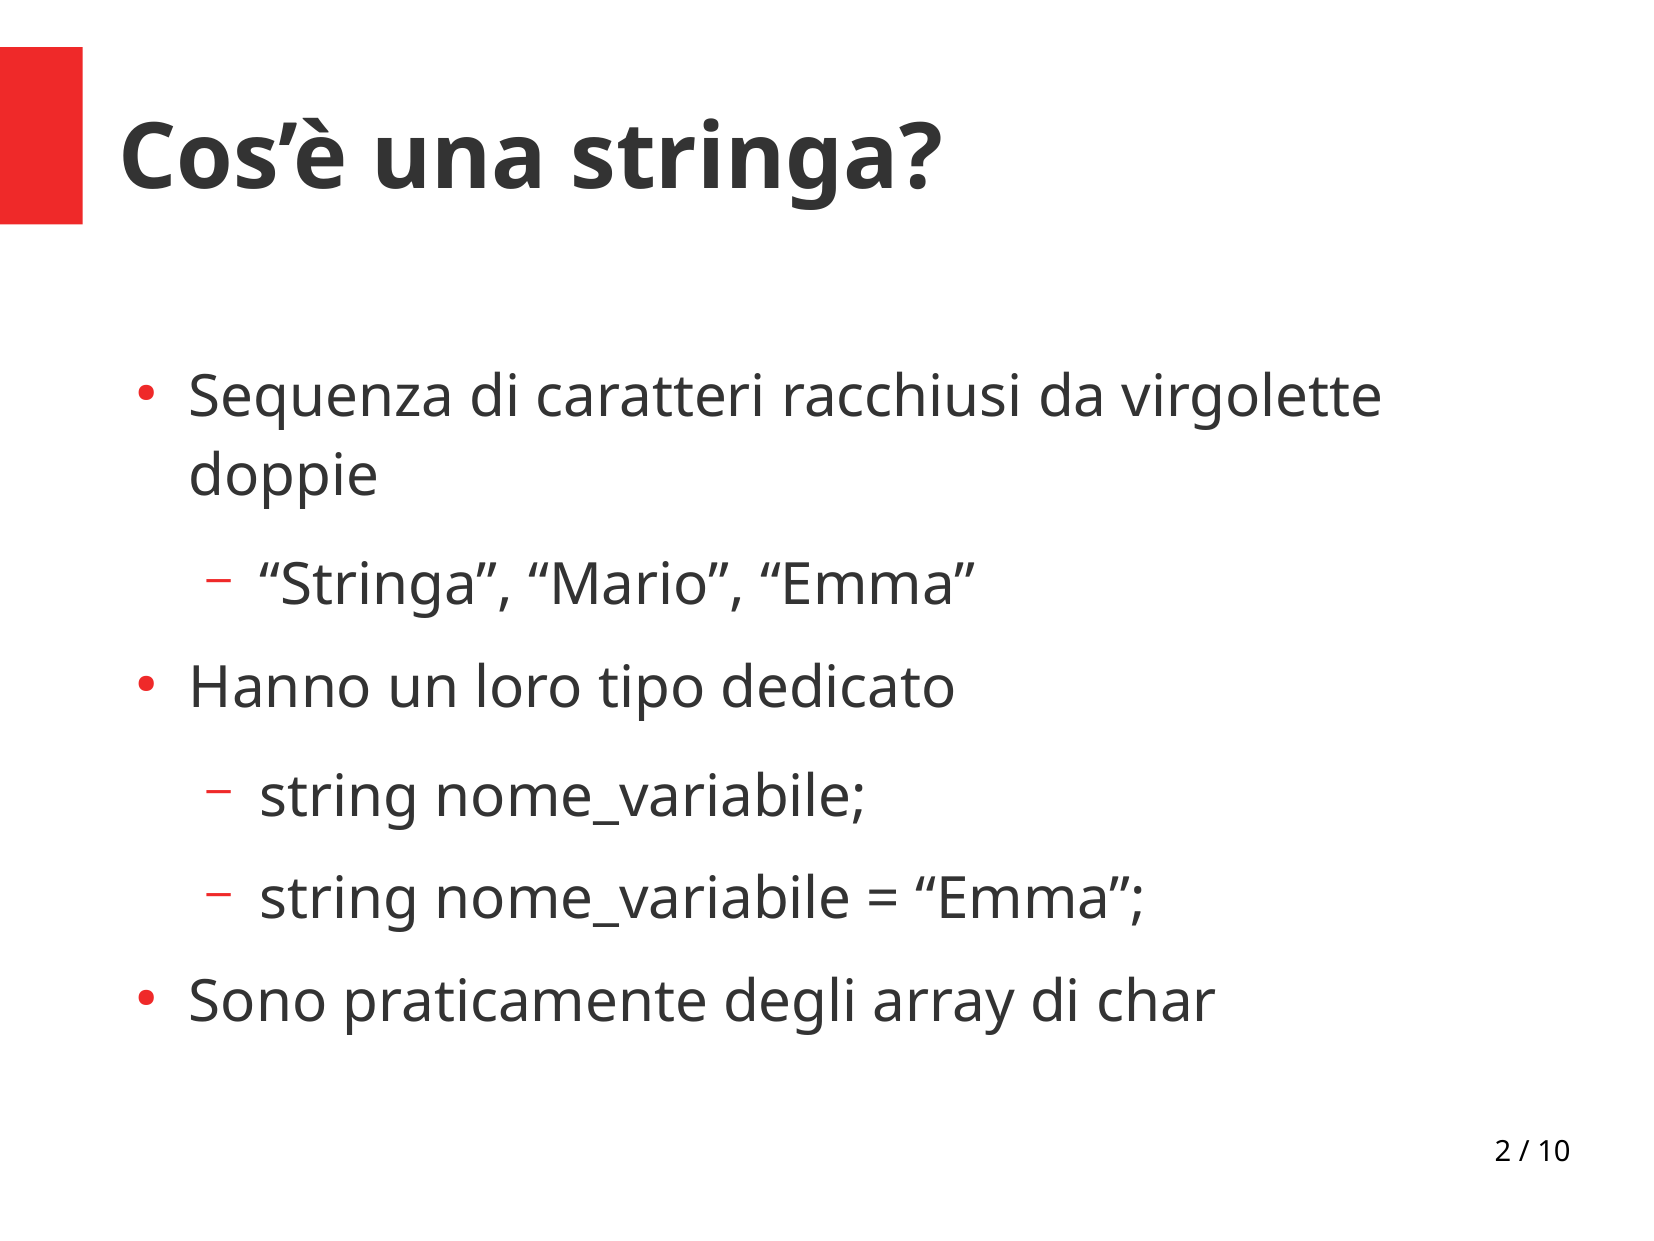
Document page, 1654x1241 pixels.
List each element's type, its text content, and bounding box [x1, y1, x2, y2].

list Sequenza di caratteri racchiusi da virgolette doppie “Stringa”, “Mario”, “Emma” Hanno un loro tipo dedicato string nome_variabile; string nome_variabile = “Emma”; Sono praticamente degli array di char [118, 354, 1536, 1074]
title Cos’è una stringa? [118, 49, 1571, 257]
